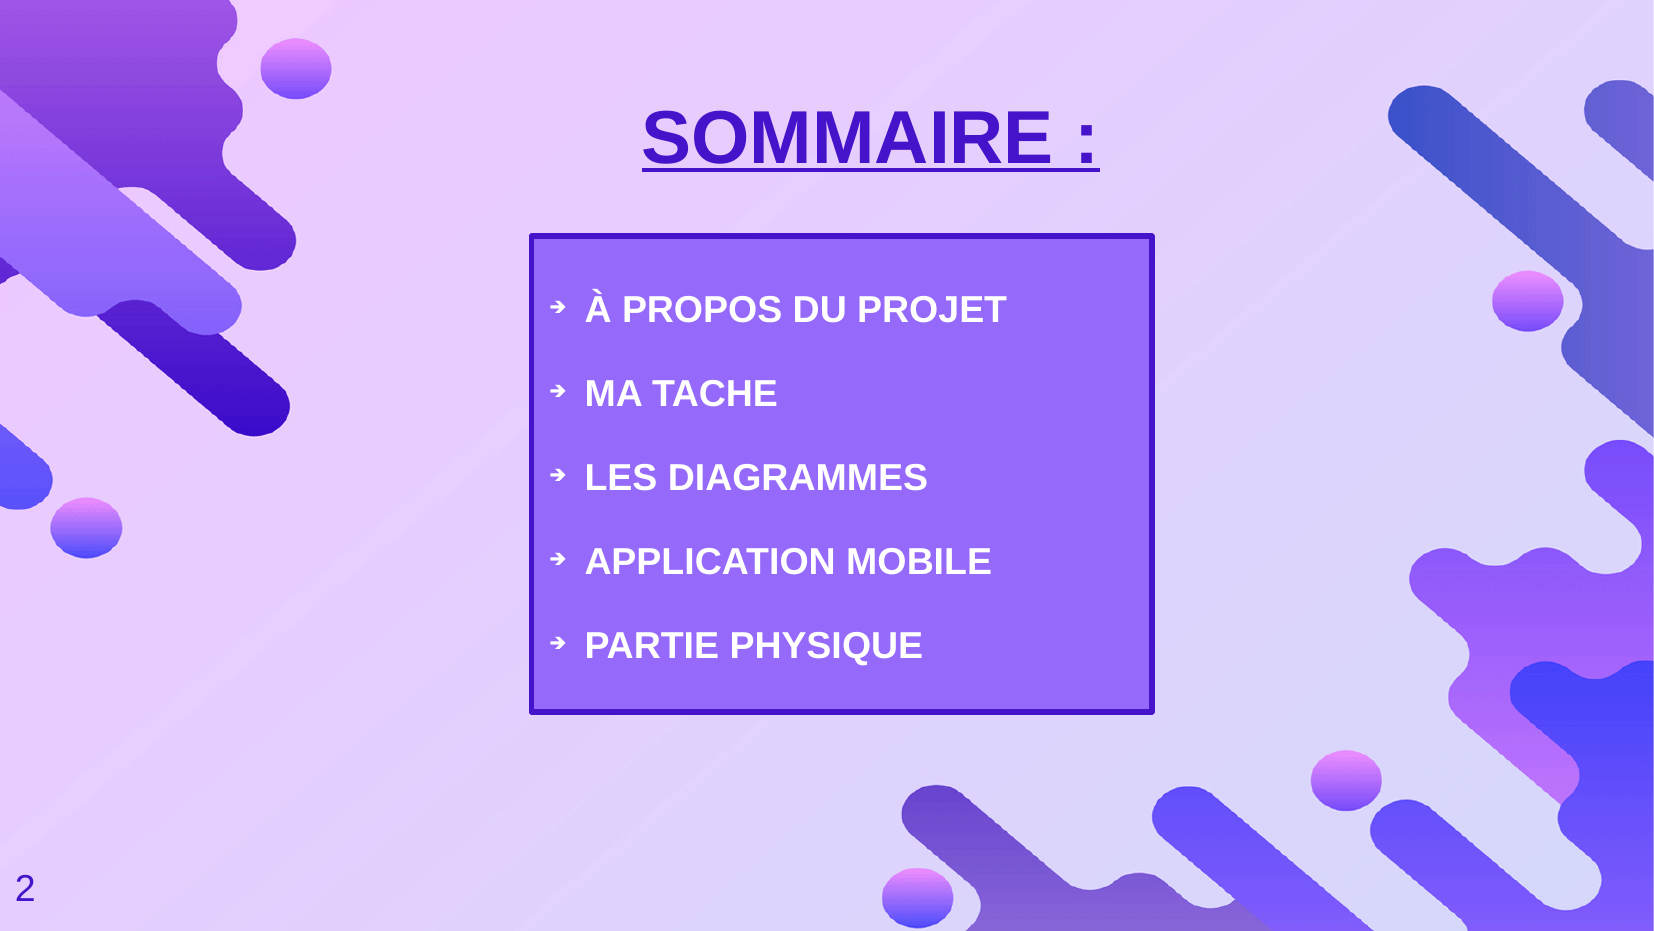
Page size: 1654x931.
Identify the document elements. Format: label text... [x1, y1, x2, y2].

text_box À PROPOS DU PROJET MA TACHE LES DIAGRAMMES APPLICATION MOBILE PARTIE PHYSIQUE [531, 236, 1152, 712]
picture [0, 0, 1654, 931]
text_box 2 [0, 860, 60, 931]
text_box SOMMAIRE : [531, 88, 1211, 188]
